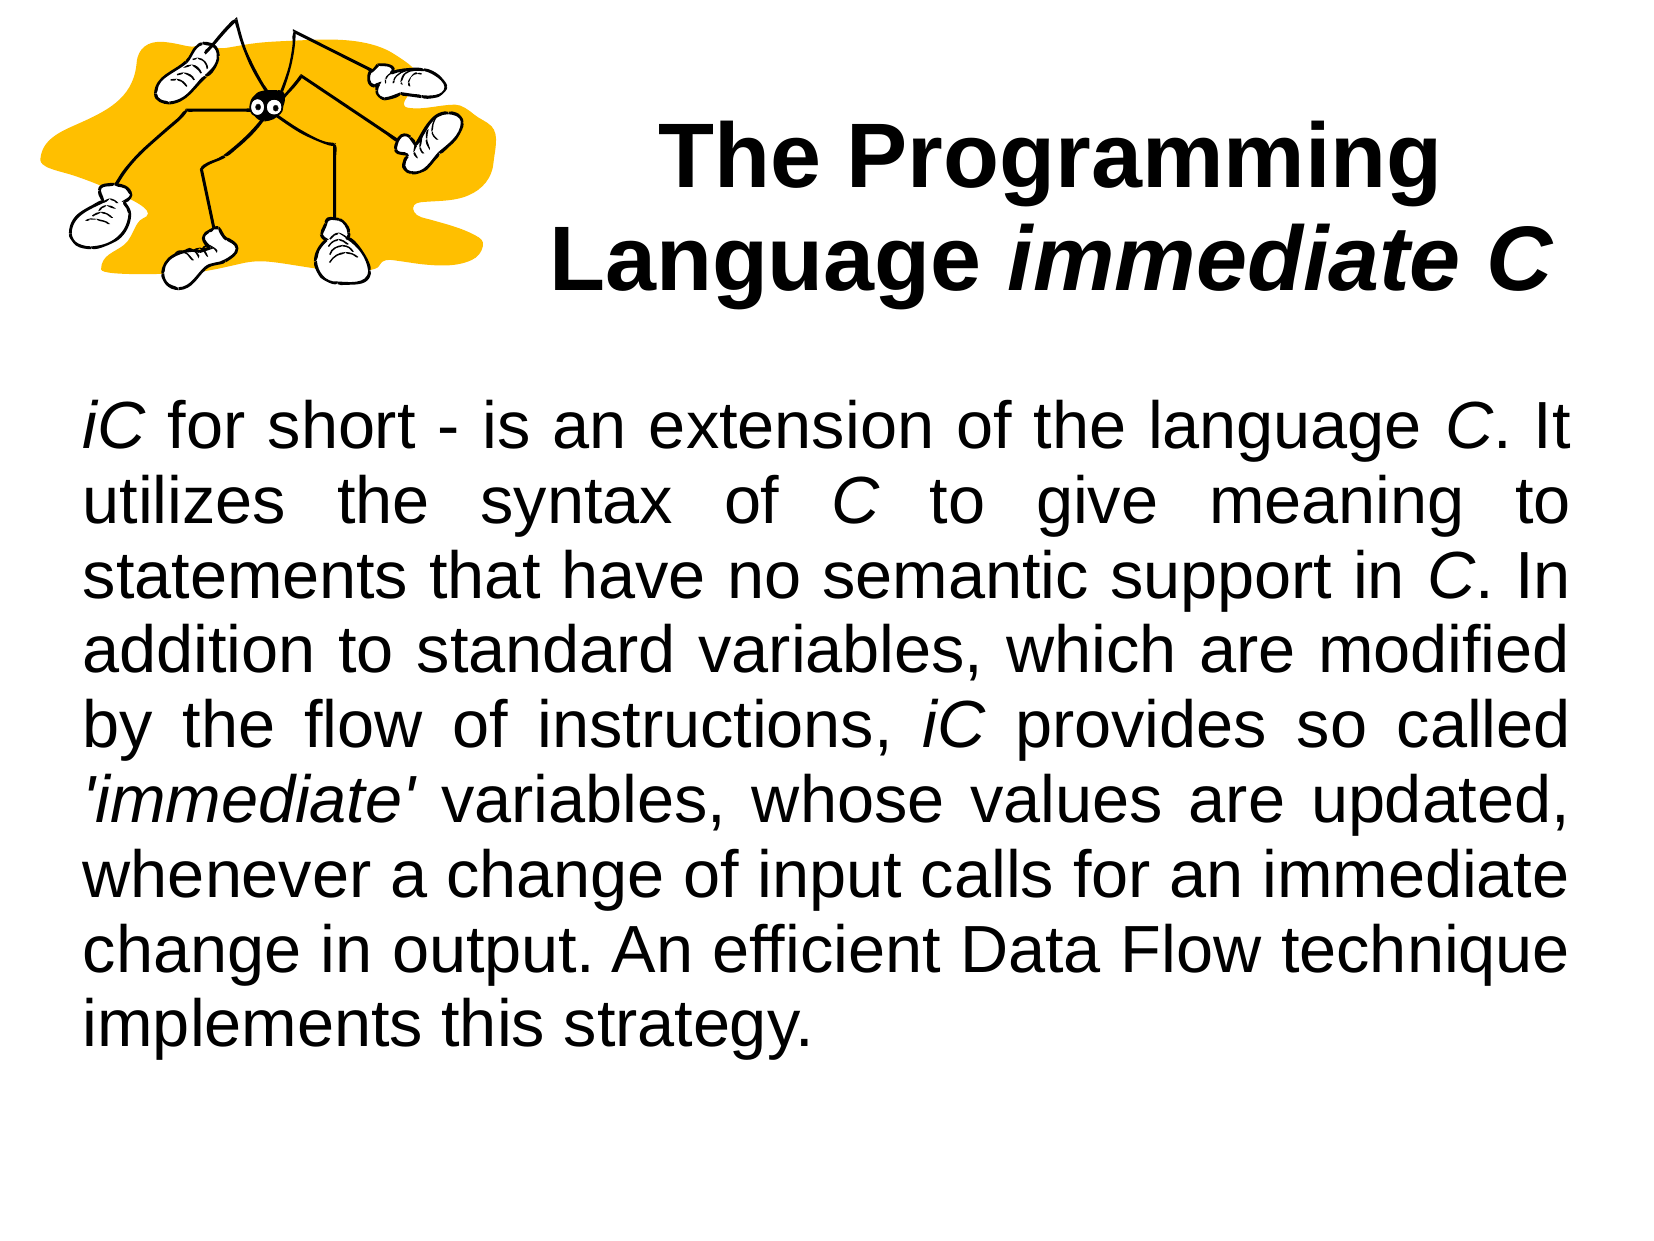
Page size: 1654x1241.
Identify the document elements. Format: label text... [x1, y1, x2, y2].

picture [40, 17, 497, 291]
subtitle iC for short - is an extension of the language C. It utilizes the syntax of C to give meaning to statements that have no semantic support in C. In addition to standard variables, which are modified by the flow of instructions, iC provides so called 'immediate' variables, whose values are updated, whenever a change of input calls for an immediate change in output. An efficient Data Flow technique implements this strategy. [82, 364, 1571, 1085]
title The Programming Language immediate C [531, 49, 1571, 364]
